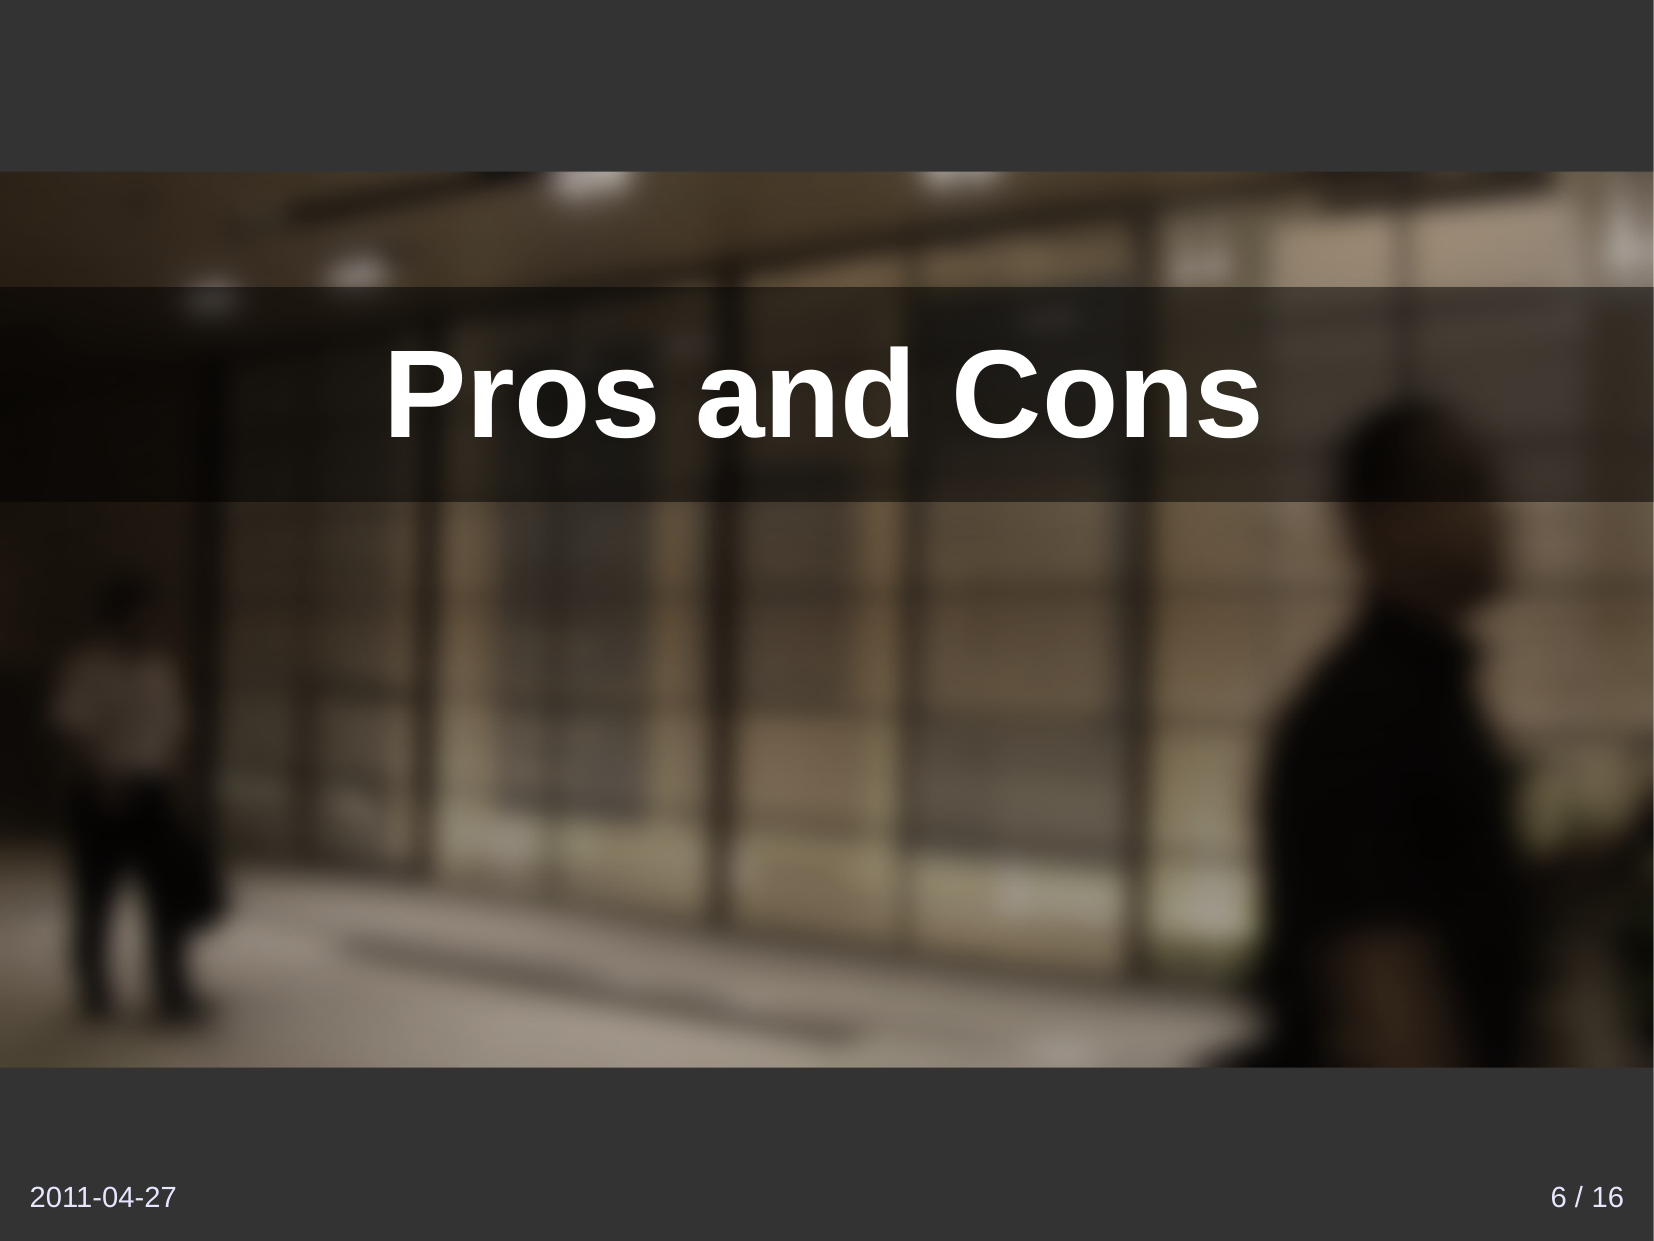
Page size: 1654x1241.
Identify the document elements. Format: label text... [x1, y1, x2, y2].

title Pros and Cons [0, 287, 1654, 502]
picture [0, 0, 1654, 287]
picture [0, 502, 1654, 1241]
